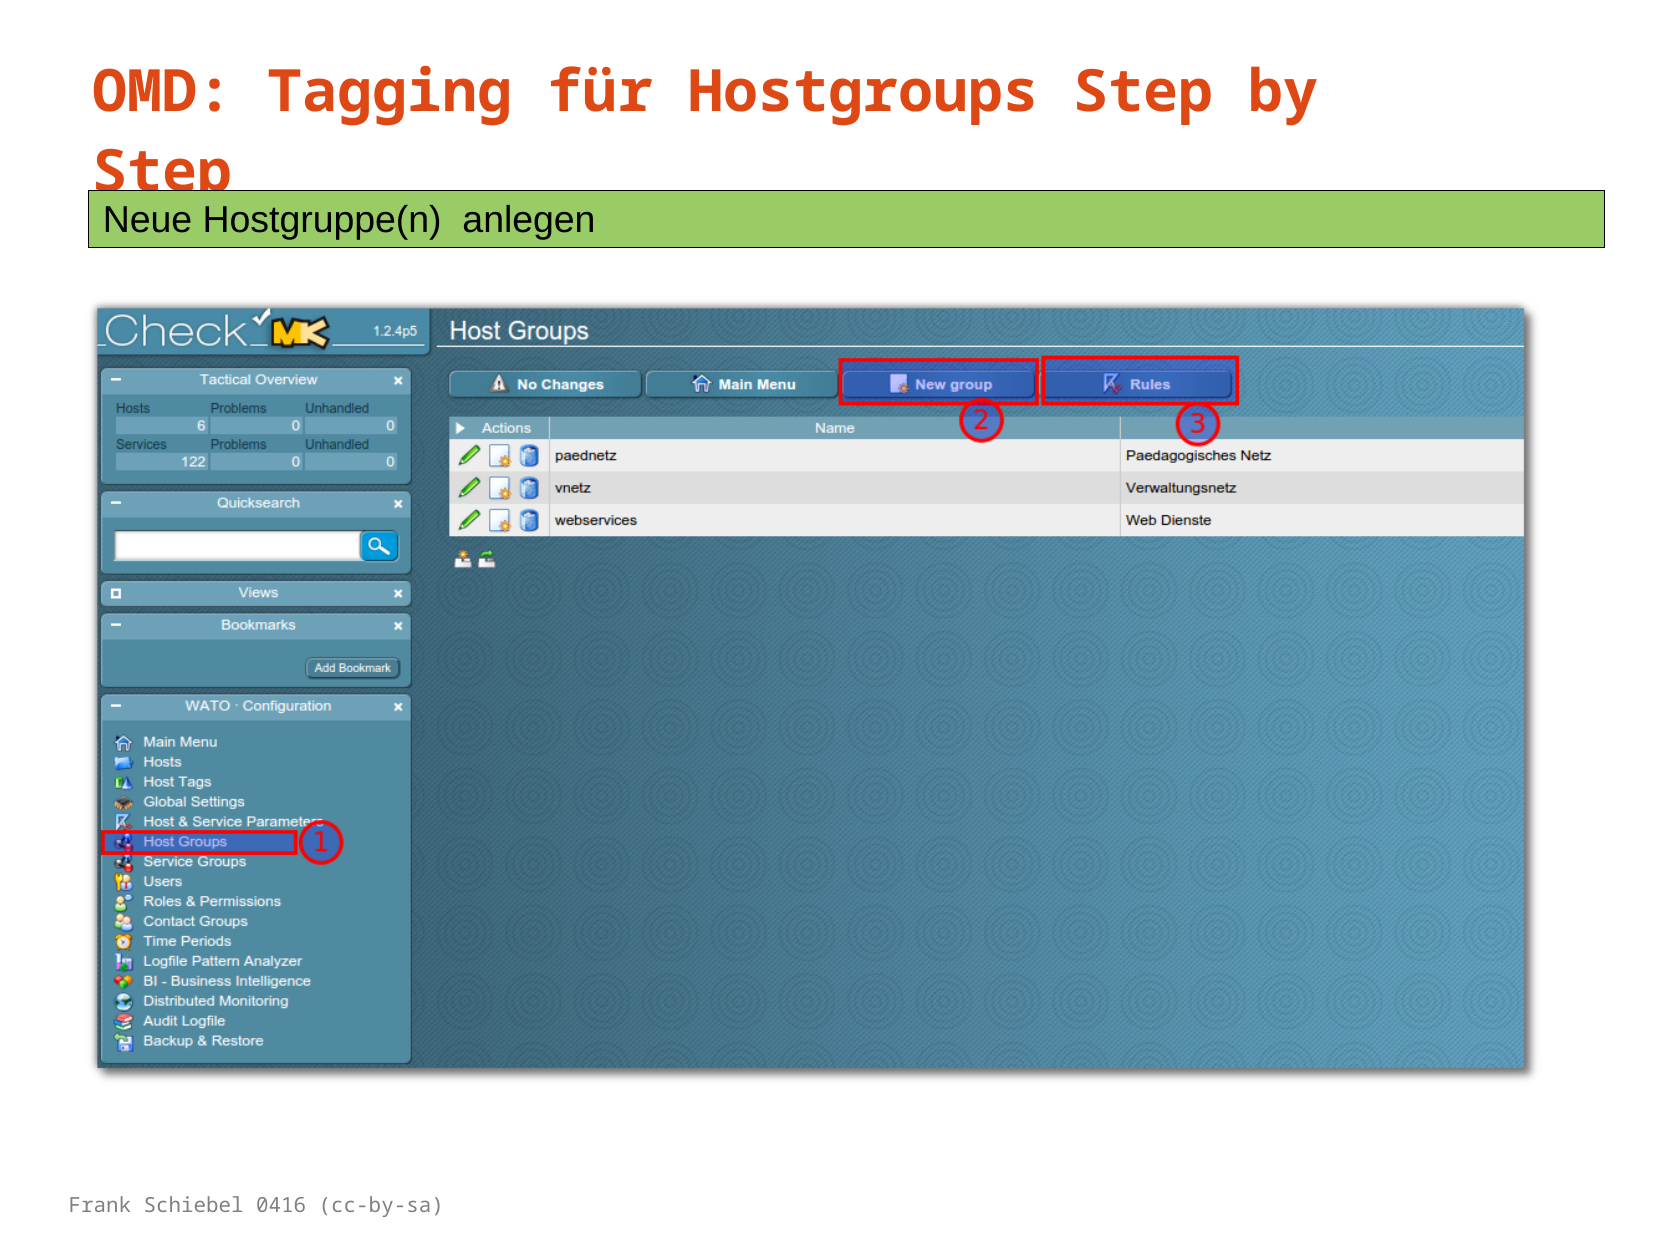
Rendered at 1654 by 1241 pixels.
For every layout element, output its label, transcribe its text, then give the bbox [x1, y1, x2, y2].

text_box Neue Hostgruppe(n) anlegen [88, 190, 1605, 248]
text_box OMD: Tagging für Hostgroups Step by Step [78, 42, 1449, 117]
picture [85, 296, 1544, 1088]
